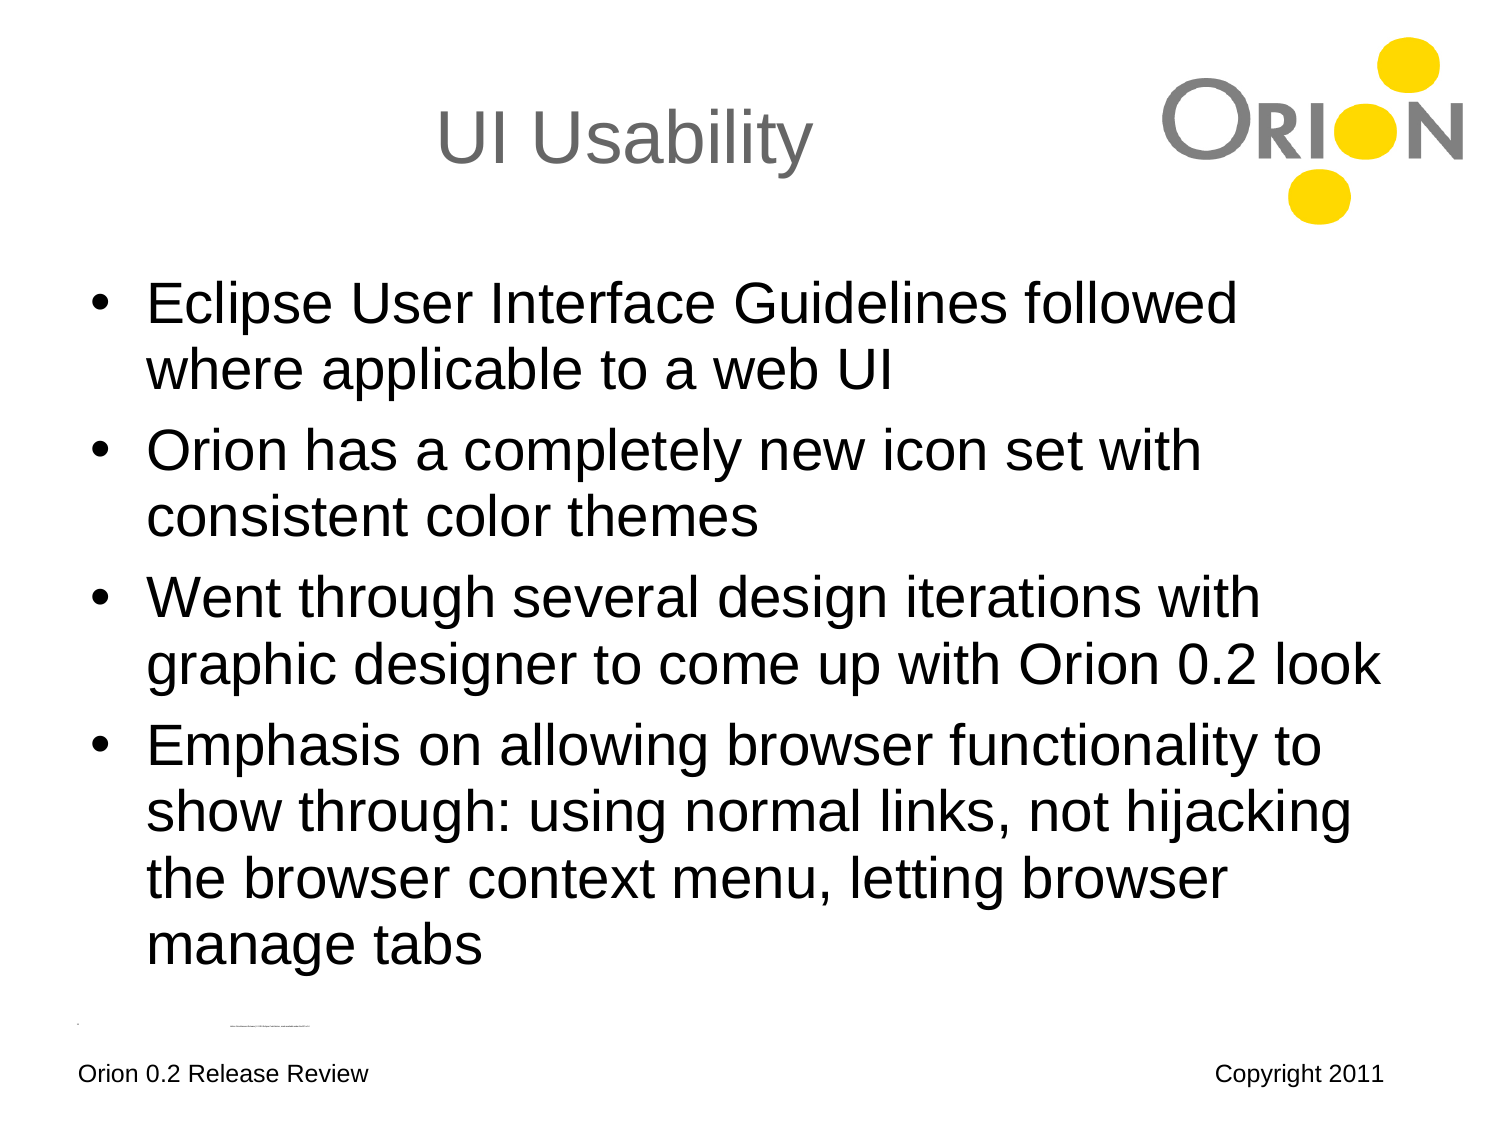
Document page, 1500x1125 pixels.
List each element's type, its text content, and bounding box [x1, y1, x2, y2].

picture [1162, 37, 1463, 225]
list Eclipse User Interface Guidelines followed where applicable to a web UI Orion has a completely new icon set with consistent color themes Went through several design iterations with graphic designer to come up with Orion 0.2 look Emphasis on allowing browser functionality to show through: using normal links, not hijacking the browser context menu, letting browser manage tabs [75, 262, 1426, 1071]
title UI Usability [74, 45, 1176, 233]
